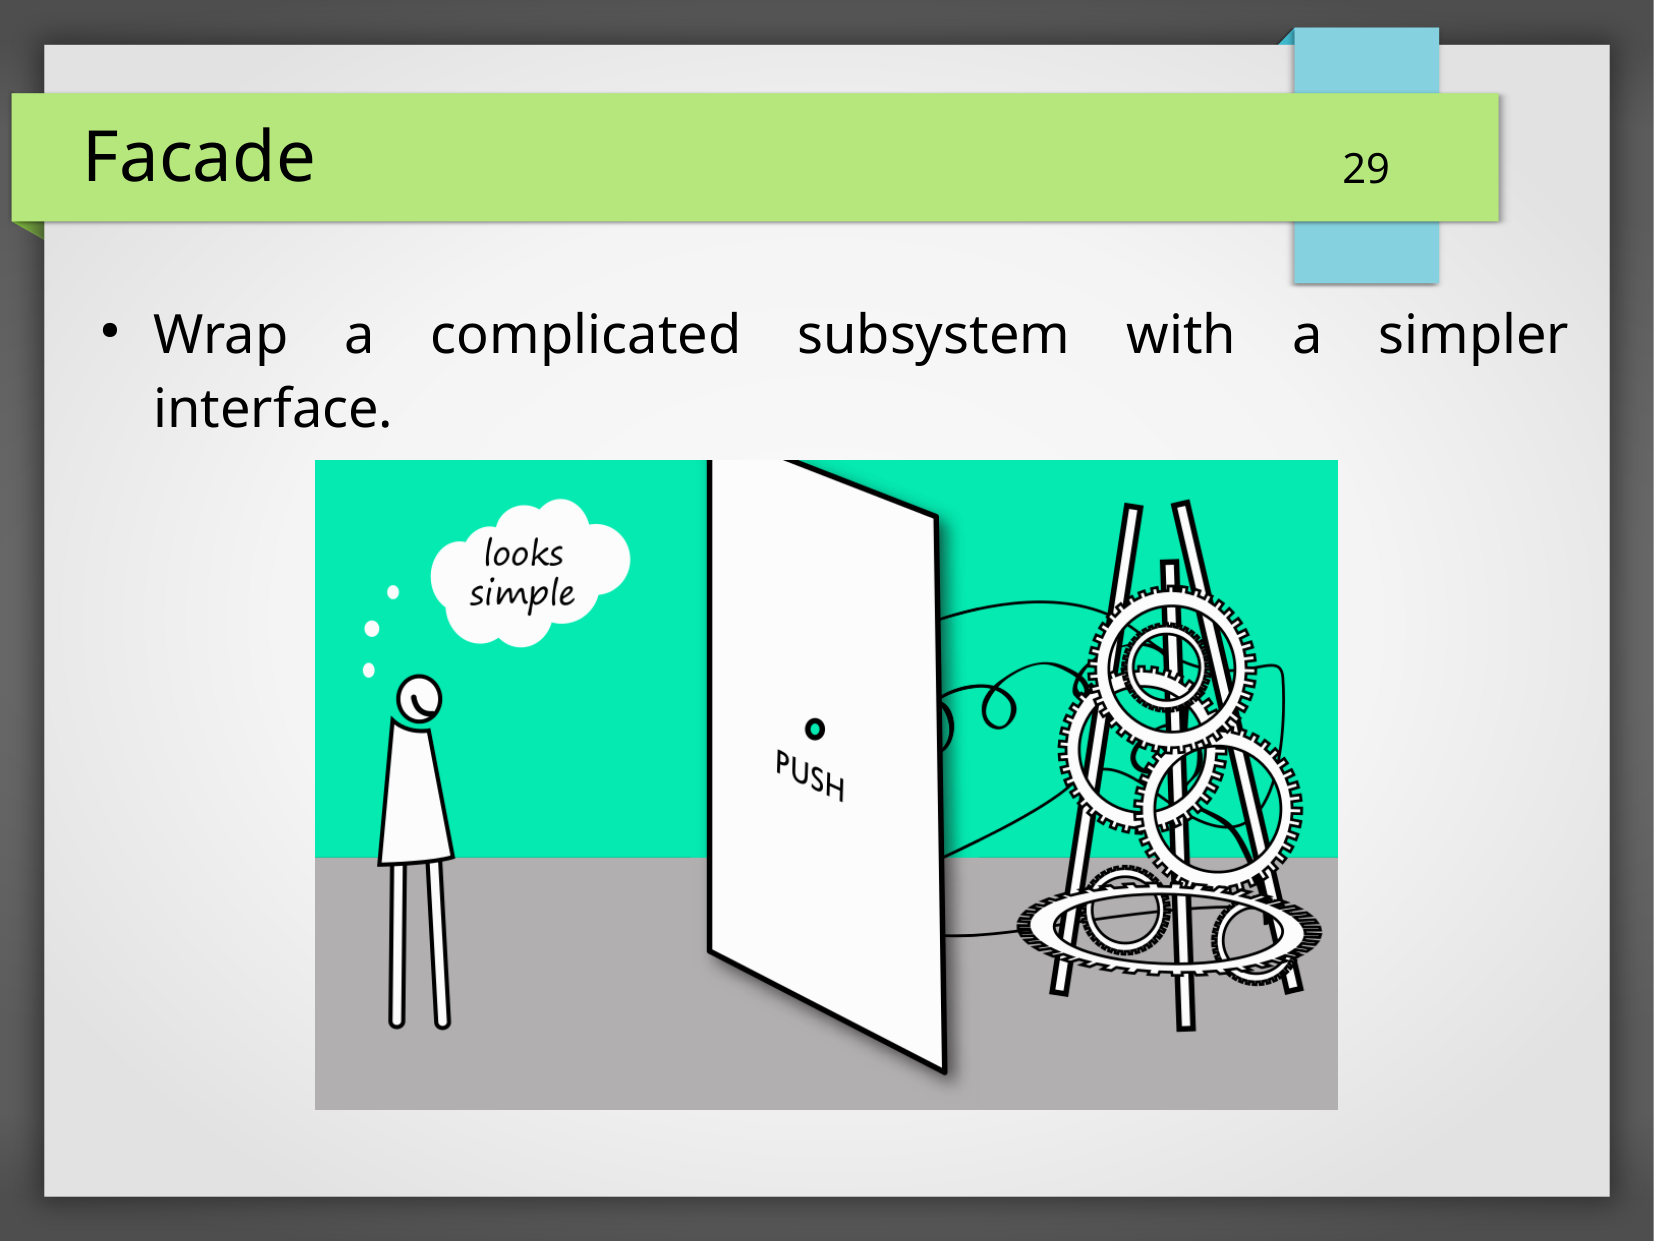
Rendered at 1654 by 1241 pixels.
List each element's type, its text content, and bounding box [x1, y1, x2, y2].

list Wrap a complicated subsystem with a simpler interface. [82, 295, 1571, 1015]
title Facade [82, 94, 1264, 213]
picture [0, 0, 1654, 1241]
text_box <number> [1254, 131, 1479, 207]
